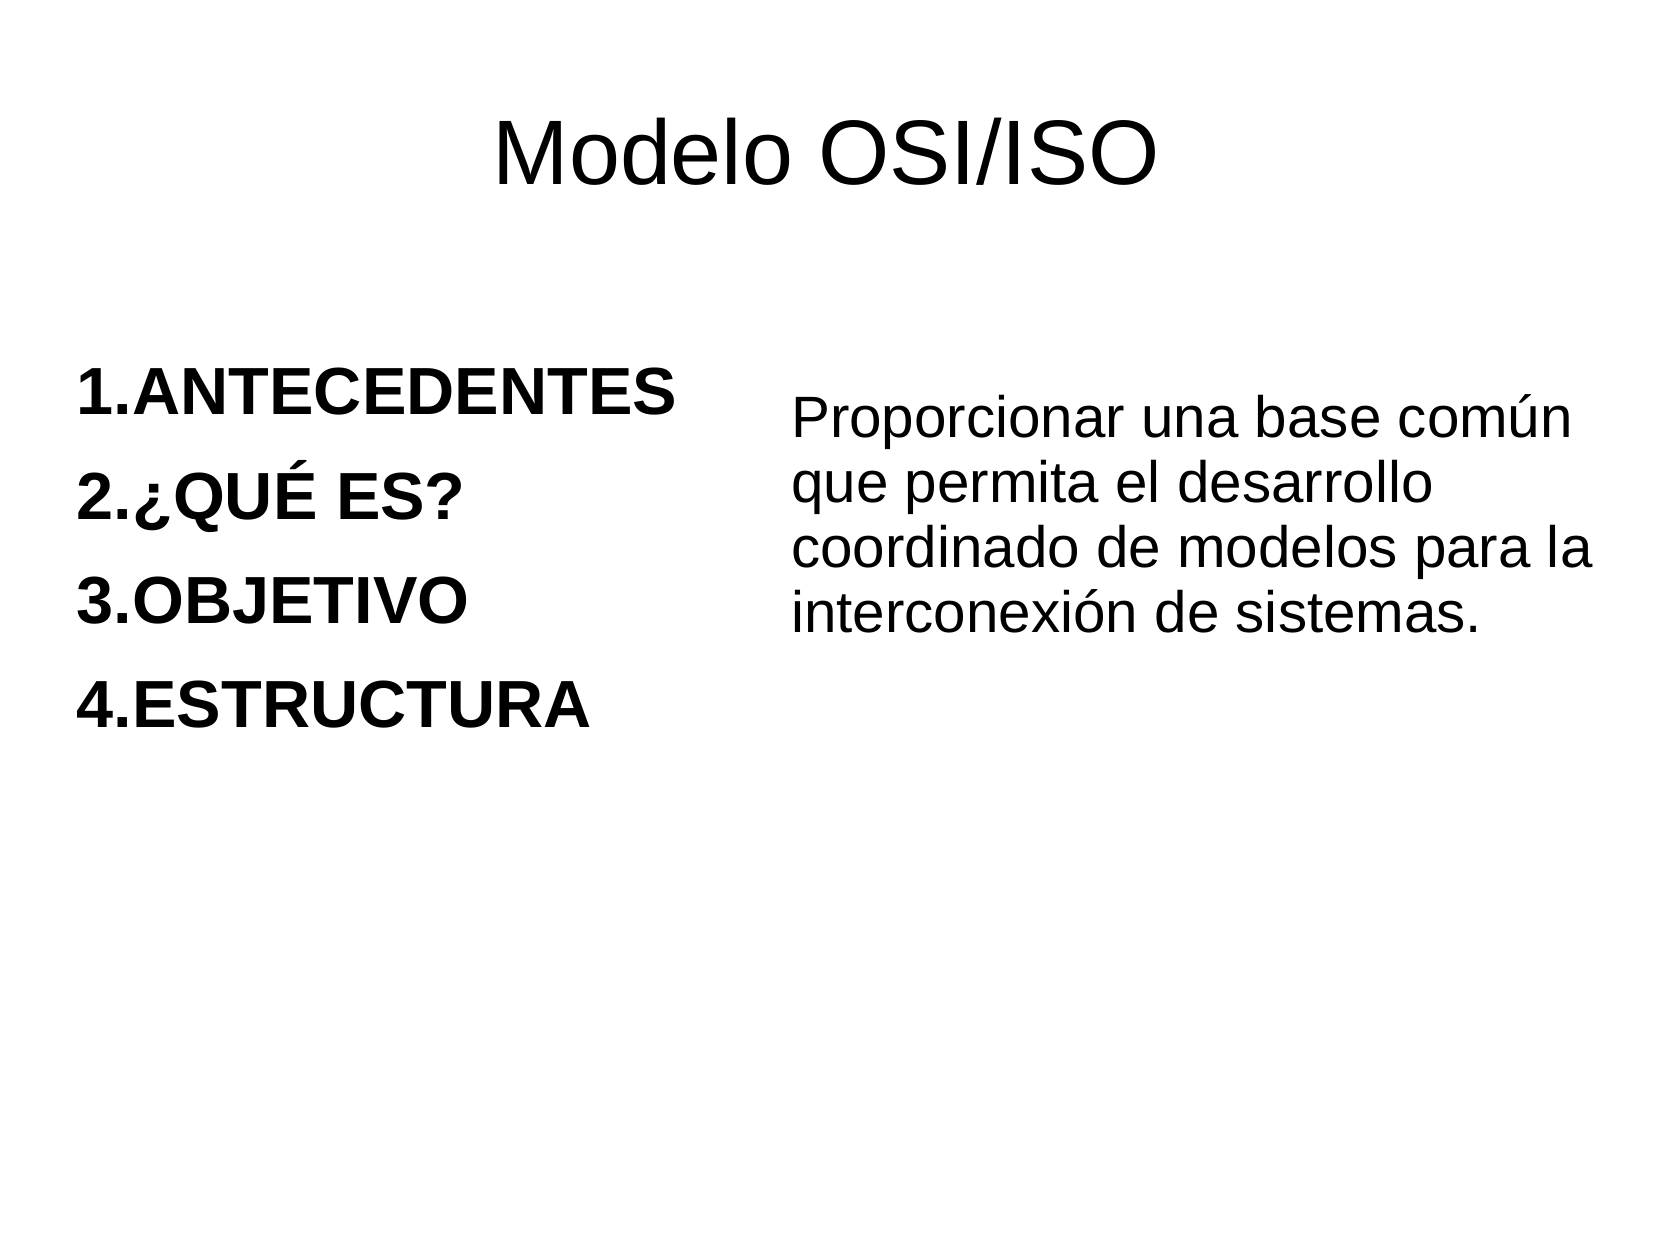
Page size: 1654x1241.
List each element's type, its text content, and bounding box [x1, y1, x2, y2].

list ANTECEDENTES ¿QUÉ ES? OBJETIVO ESTRUCTURA [59, 354, 686, 1126]
list Proporcionar una base común que permita el desarrollo coordinado de modelos para la interconexión de sistemas. [720, 290, 1630, 1109]
title Modelo OSI/ISO [82, 49, 1571, 257]
